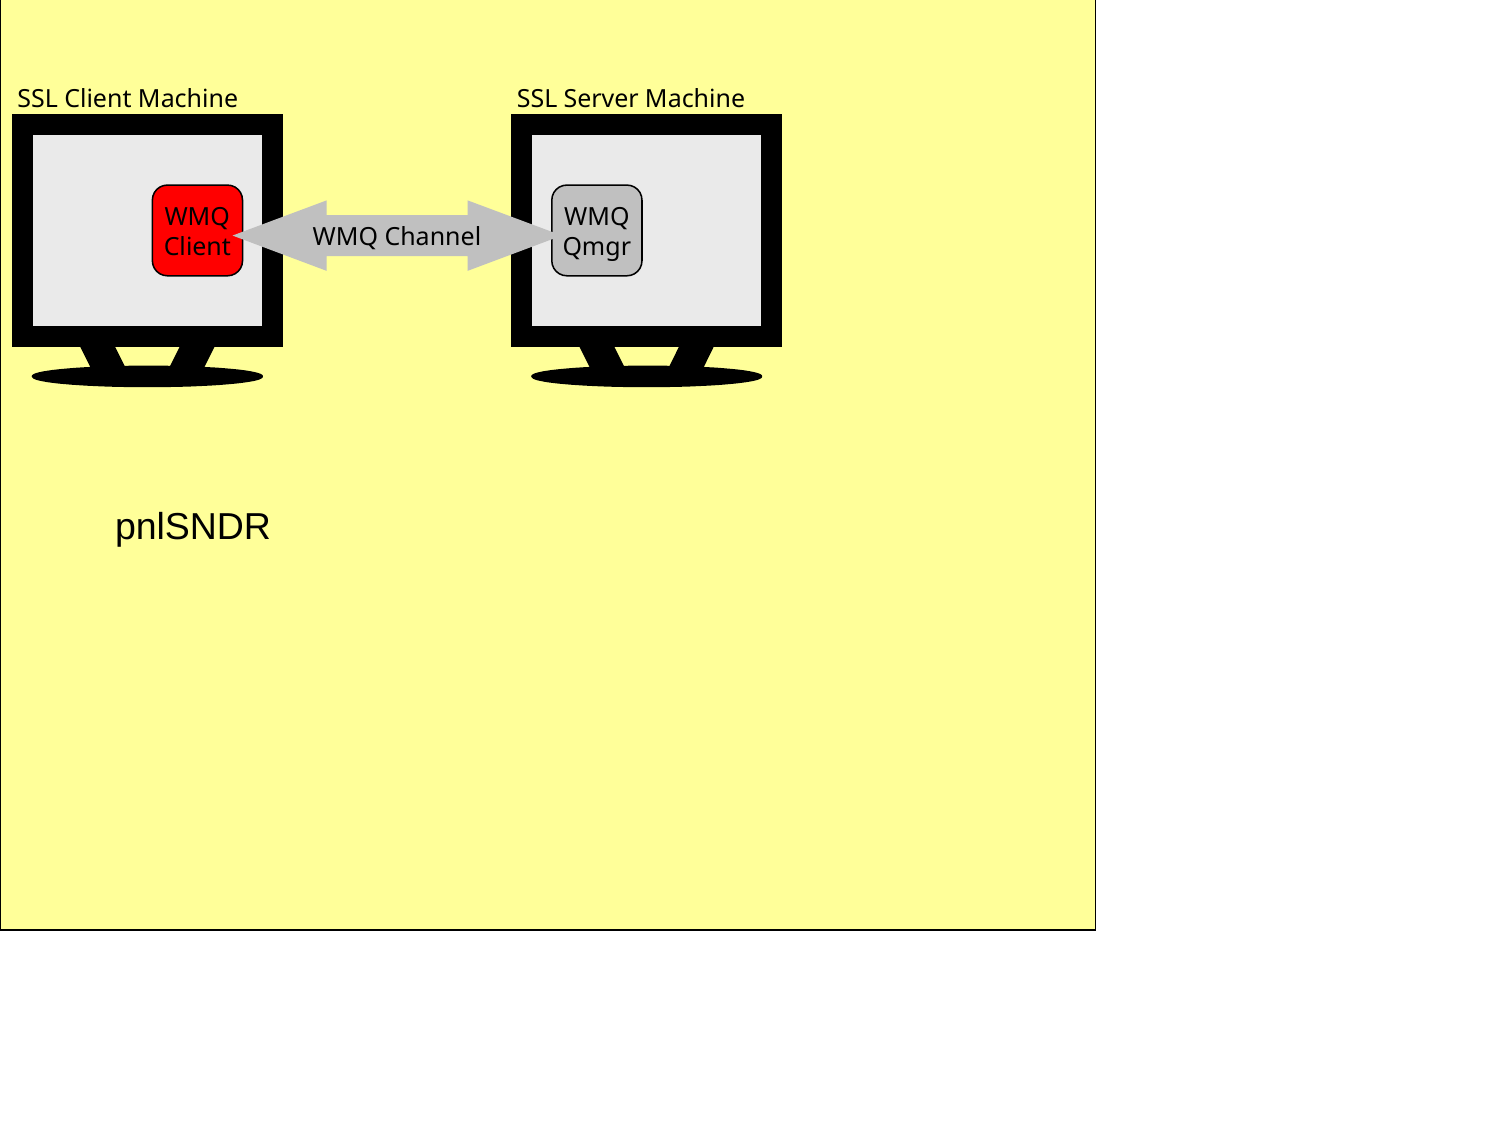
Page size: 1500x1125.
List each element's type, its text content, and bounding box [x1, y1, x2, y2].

text_box [0, 0, 1095, 930]
text_box pnlSNDR [100, 494, 287, 555]
text_box WMQ Client [152, 185, 243, 276]
text_box SSL Client Machine [2, 74, 333, 120]
text_box WMQ Qmgr [551, 185, 642, 276]
text_box WMQ Channel [262, 215, 533, 256]
text_box SSL Server Machine [501, 74, 832, 120]
